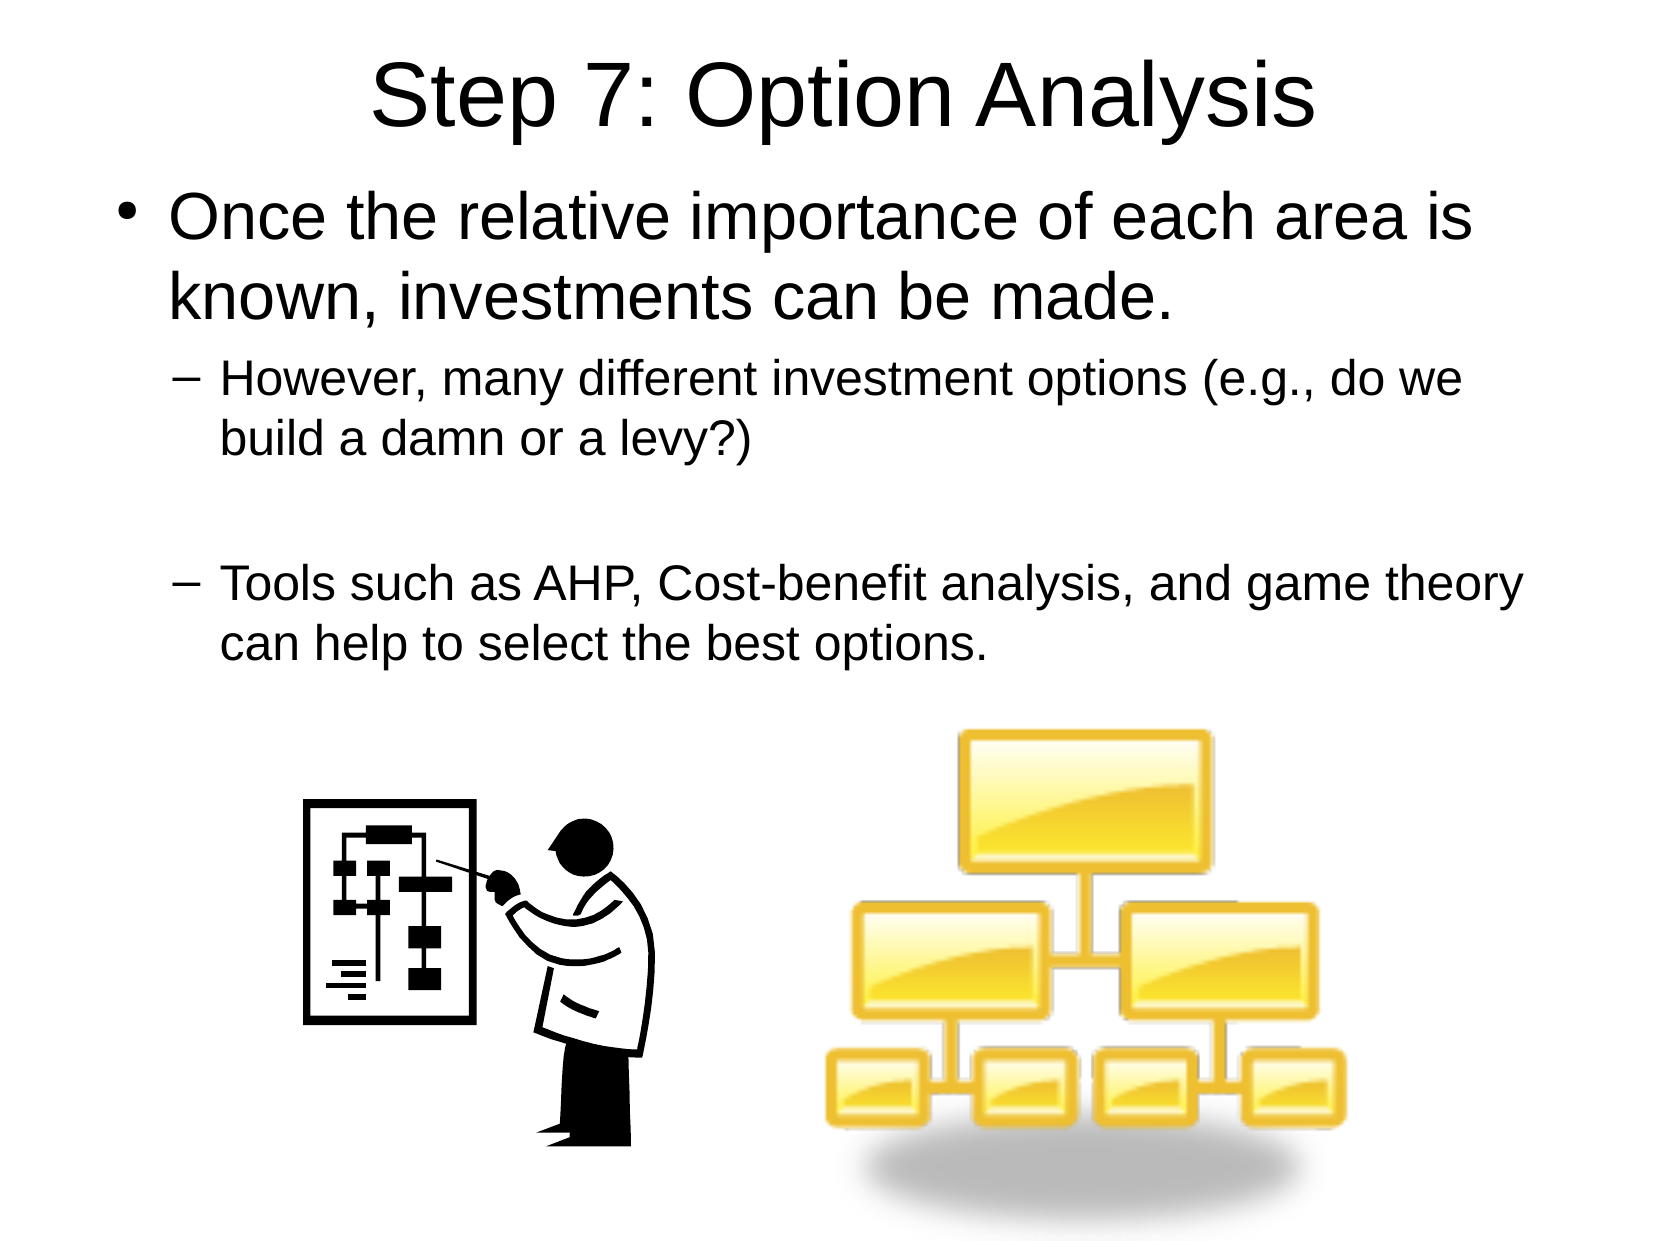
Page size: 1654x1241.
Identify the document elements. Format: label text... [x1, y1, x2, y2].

picture [799, 675, 1365, 1241]
list Once the relative importance of each area is known, investments can be made. However, many different investment options (e.g., do we build a damn or a levy?) Tools such as AHP, Cost-benefit analysis, and game theory can help to select the best options. [82, 165, 1571, 984]
title Step 7: Option Analysis [82, 0, 1571, 165]
picture [303, 799, 656, 1147]
